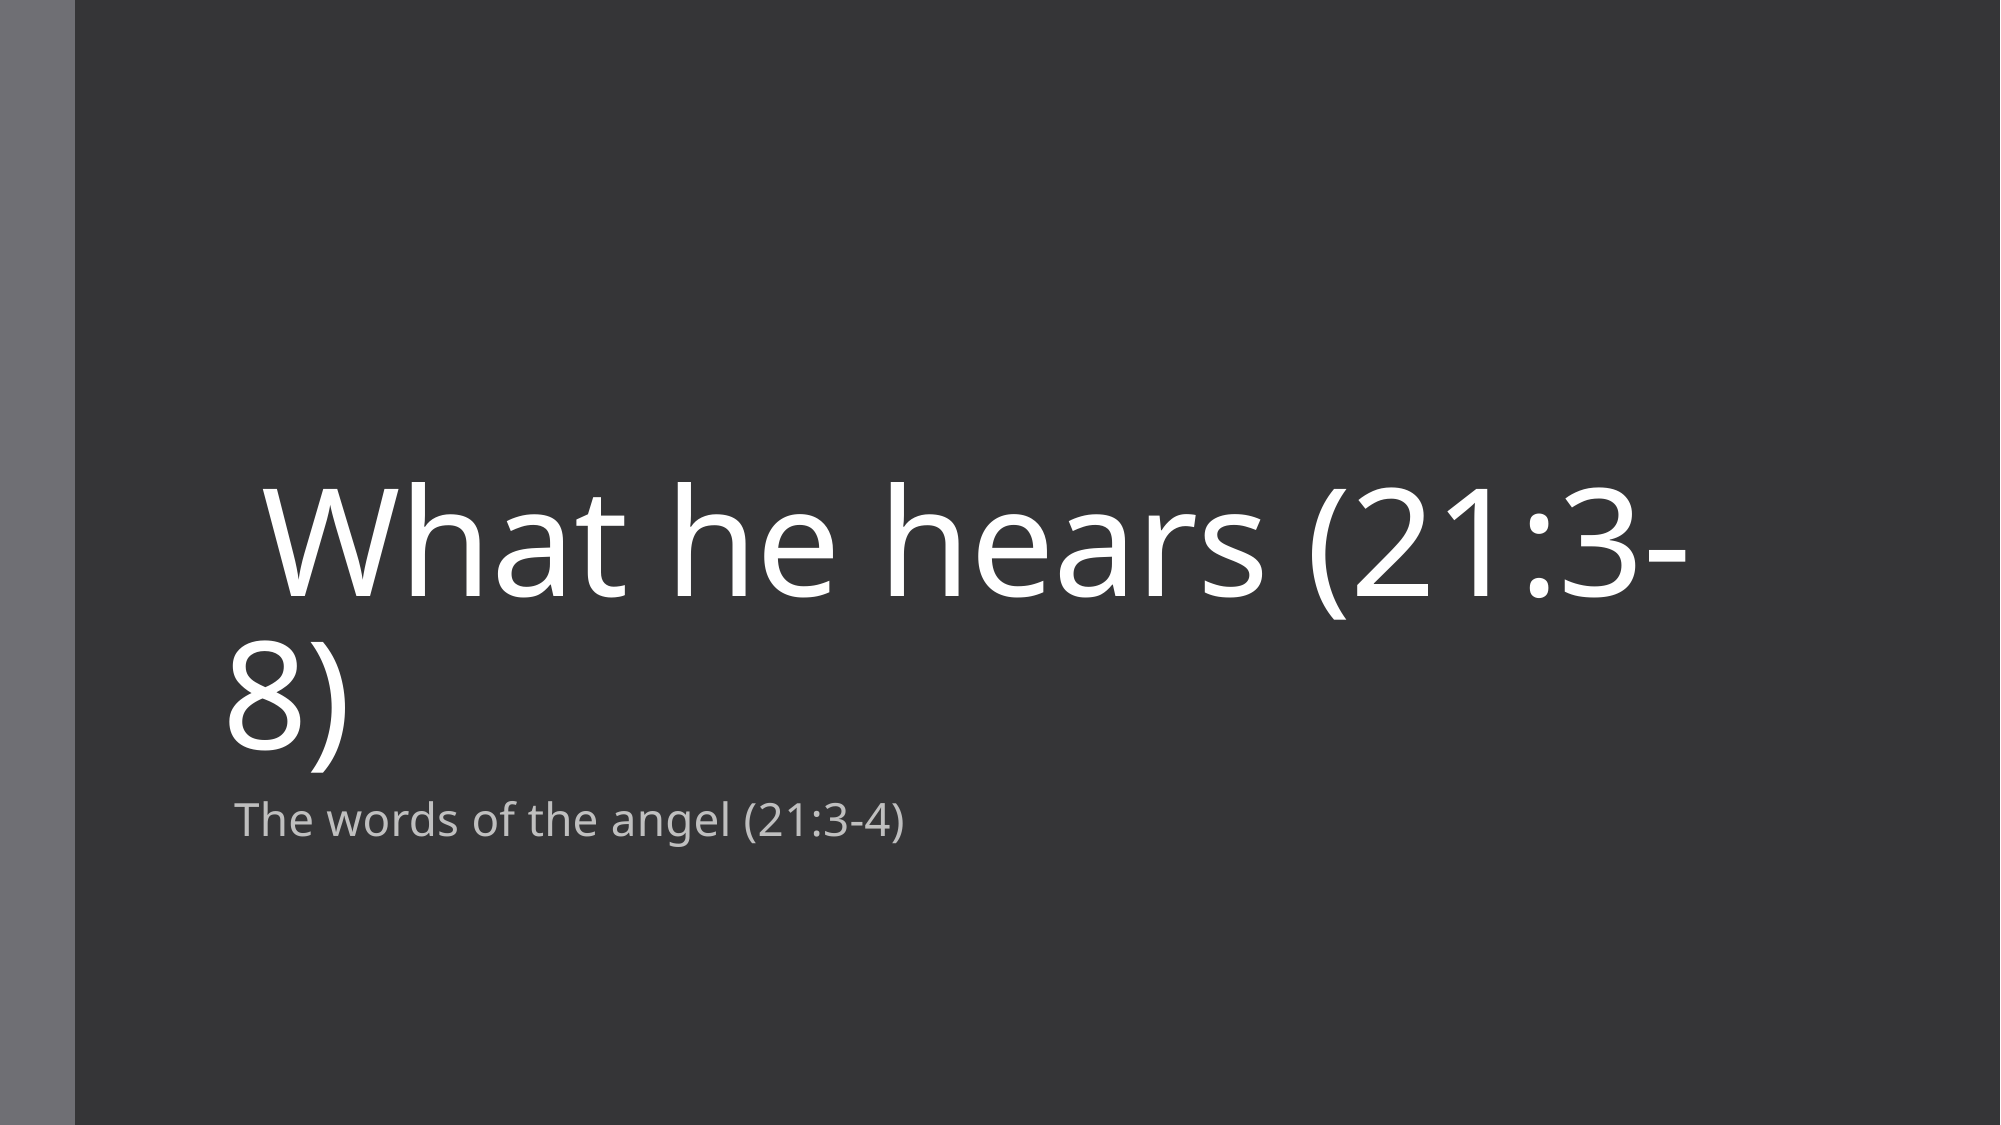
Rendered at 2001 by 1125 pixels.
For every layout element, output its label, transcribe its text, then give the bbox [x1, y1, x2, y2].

subtitle The words of the angel (21:3-4) [206, 787, 1752, 1066]
title What he hears (21:3-8) [206, 124, 1752, 787]
